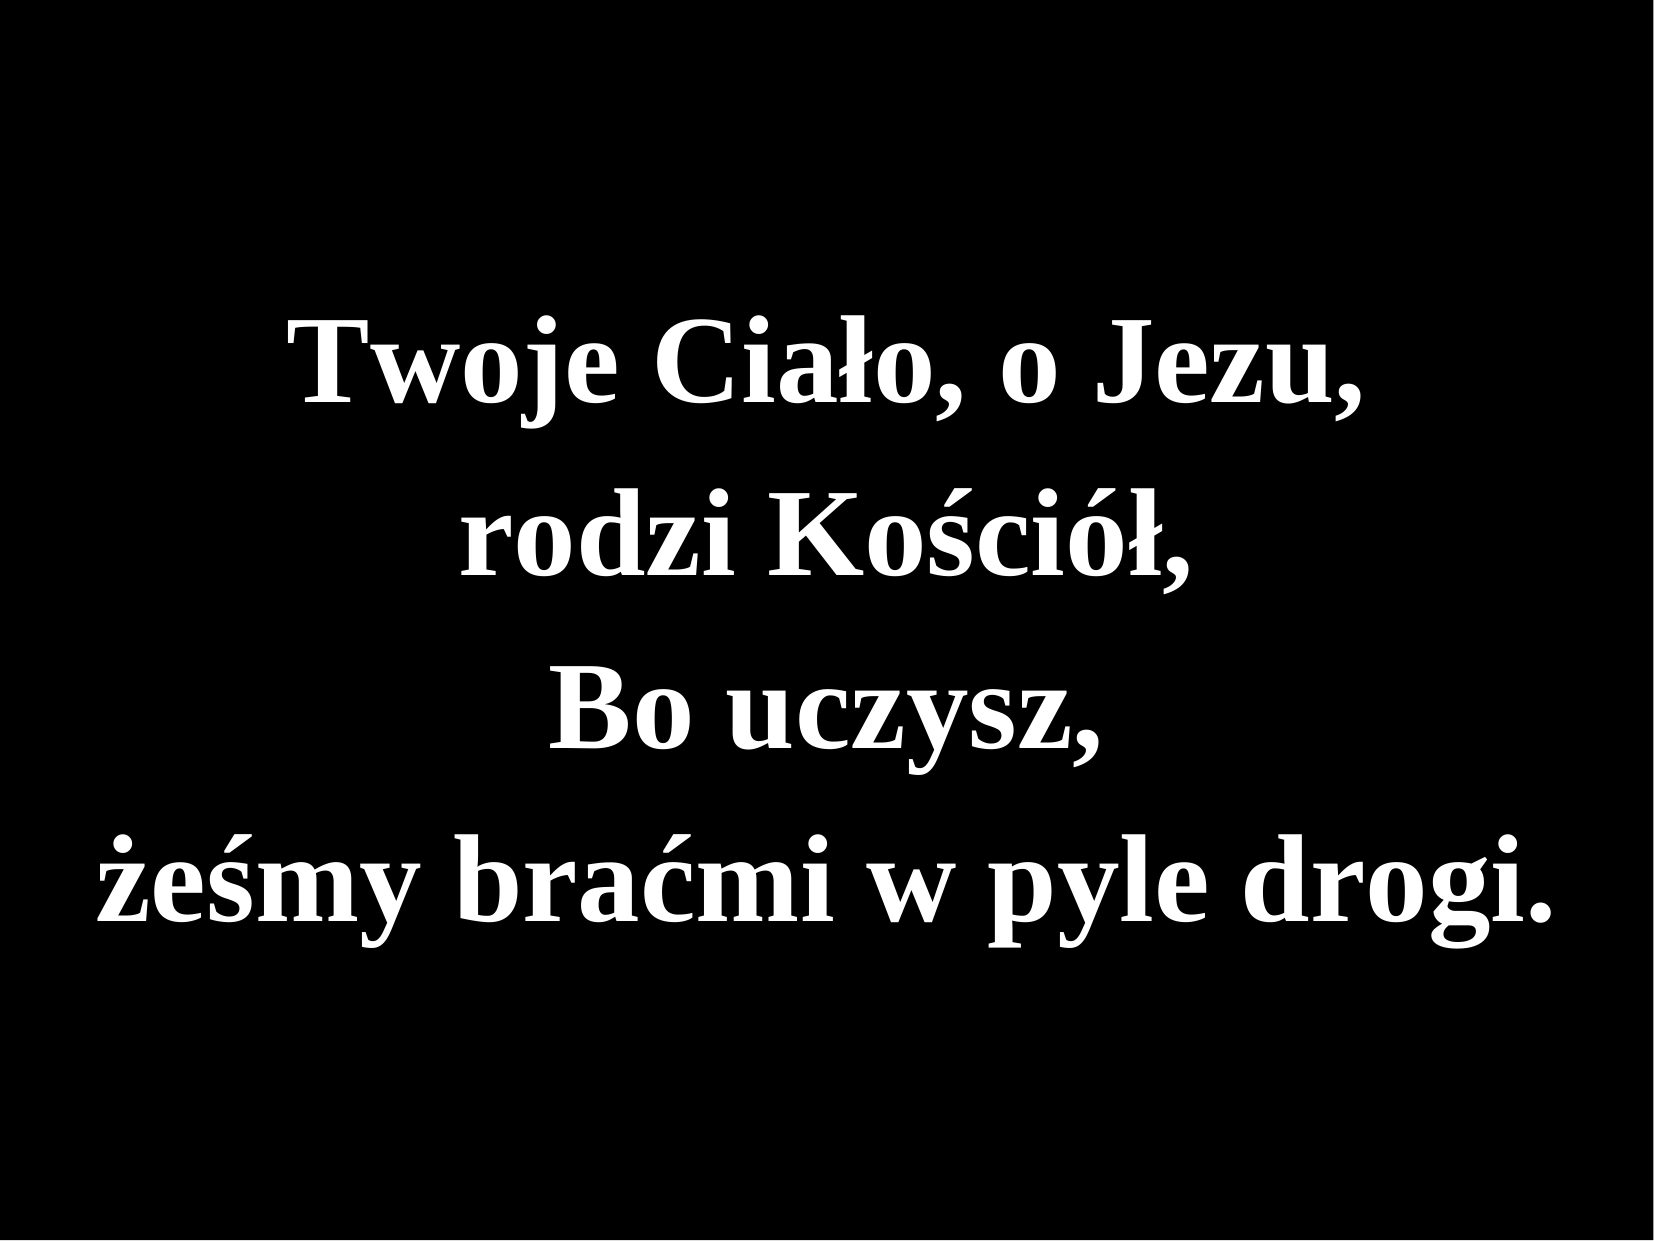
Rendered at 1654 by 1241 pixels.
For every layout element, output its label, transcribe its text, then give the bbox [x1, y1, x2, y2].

title Twoje Ciało, o Jezu, ppp rodzi Kościół, ppp Bo uczysz, ppp żeśmy braćmi w pyle drogi. [0, 0, 1654, 1241]
